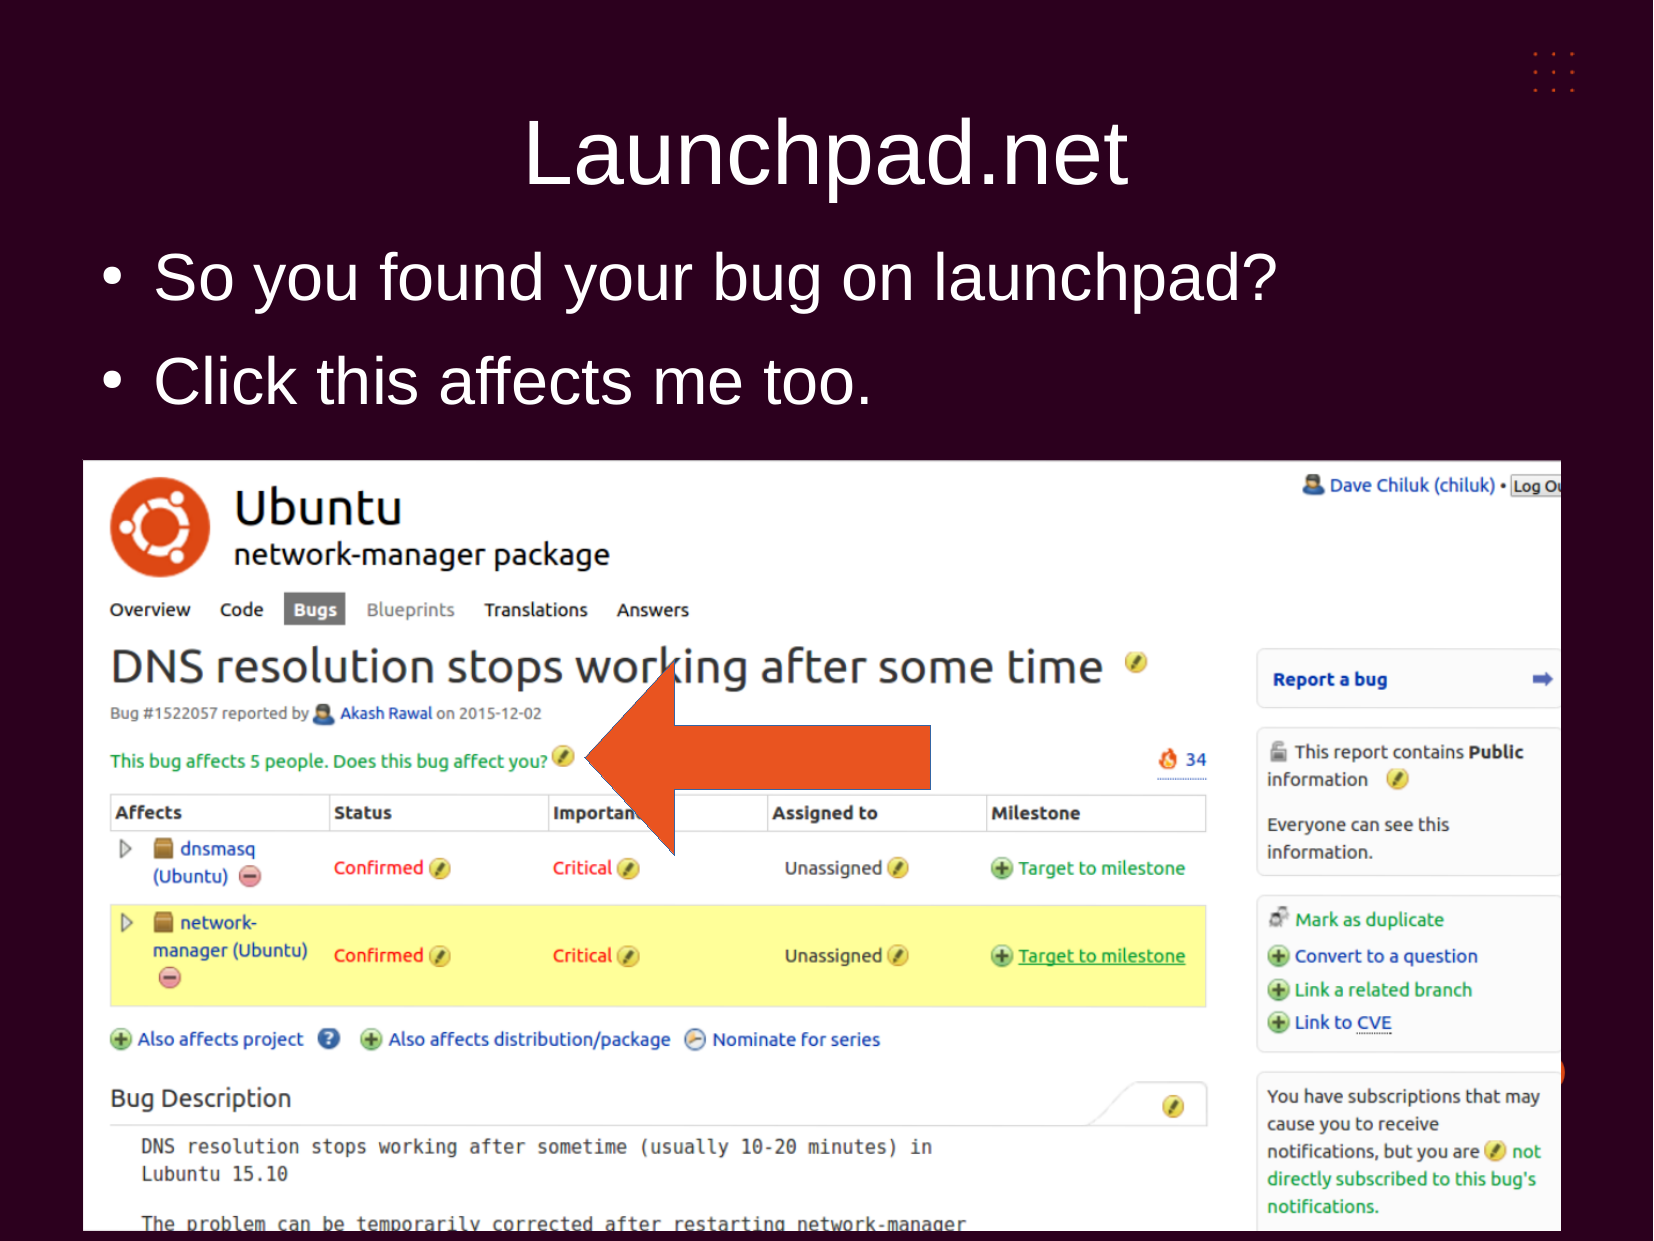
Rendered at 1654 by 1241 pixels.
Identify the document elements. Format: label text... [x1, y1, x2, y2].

list So you found your bug on launchpad? Click this affects me too. [82, 240, 1571, 1010]
text_box [584, 659, 931, 856]
title Launchpad.net [82, 49, 1571, 240]
picture [82, 460, 1653, 1232]
picture [1571, 49, 1575, 94]
